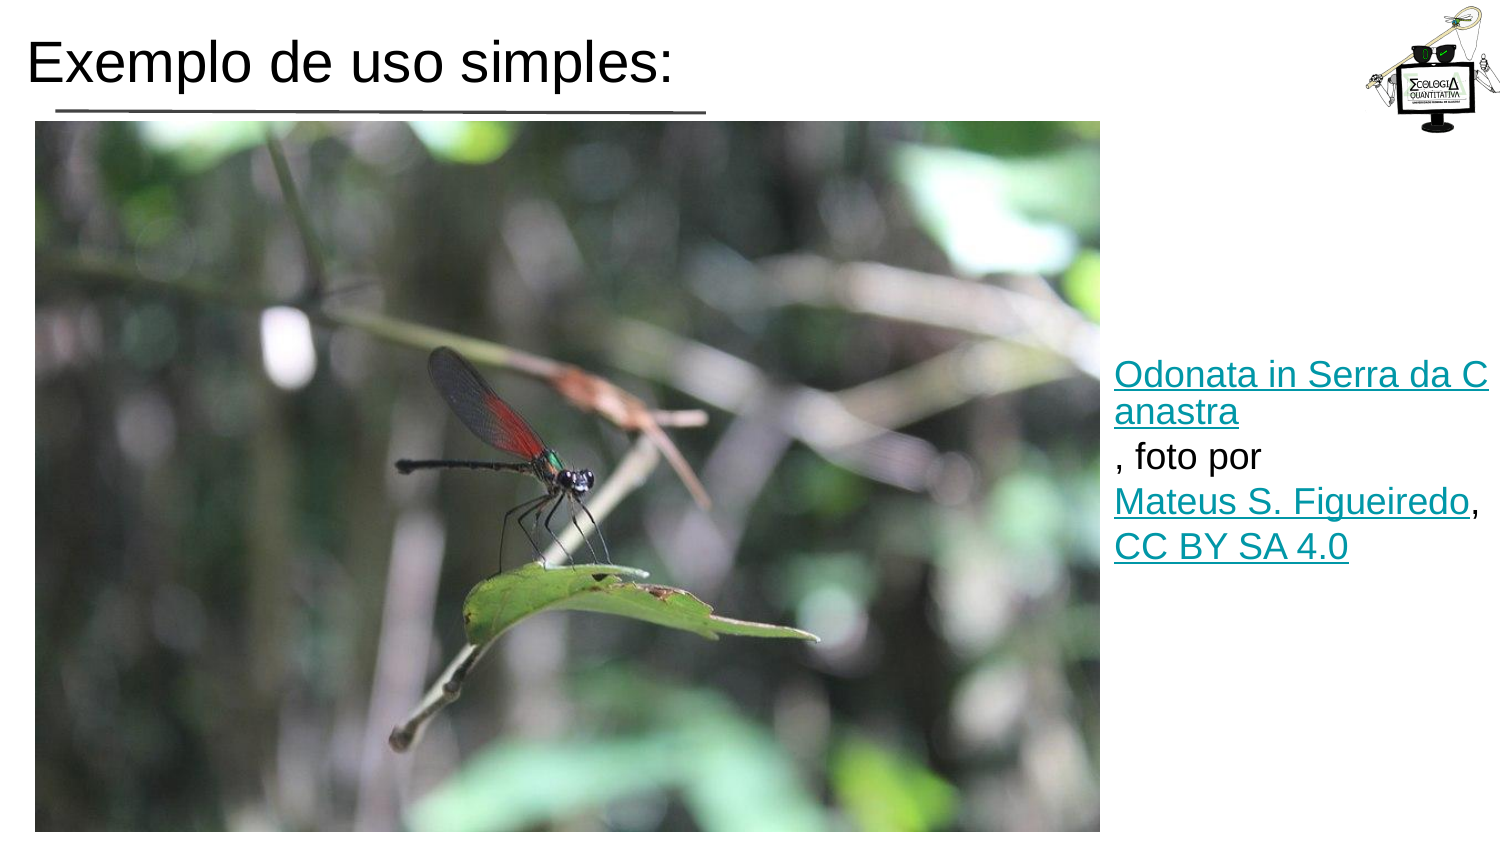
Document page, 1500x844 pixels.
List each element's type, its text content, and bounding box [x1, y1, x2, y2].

picture [35, 121, 1100, 832]
text_box Odonata in Serra da Canastra, foto por Mateus S. Figueiredo, CC BY SA 4.0 [1099, 334, 1500, 571]
picture [1365, 3, 1500, 135]
text_box Exemplo de uso simples: [11, 9, 1210, 117]
